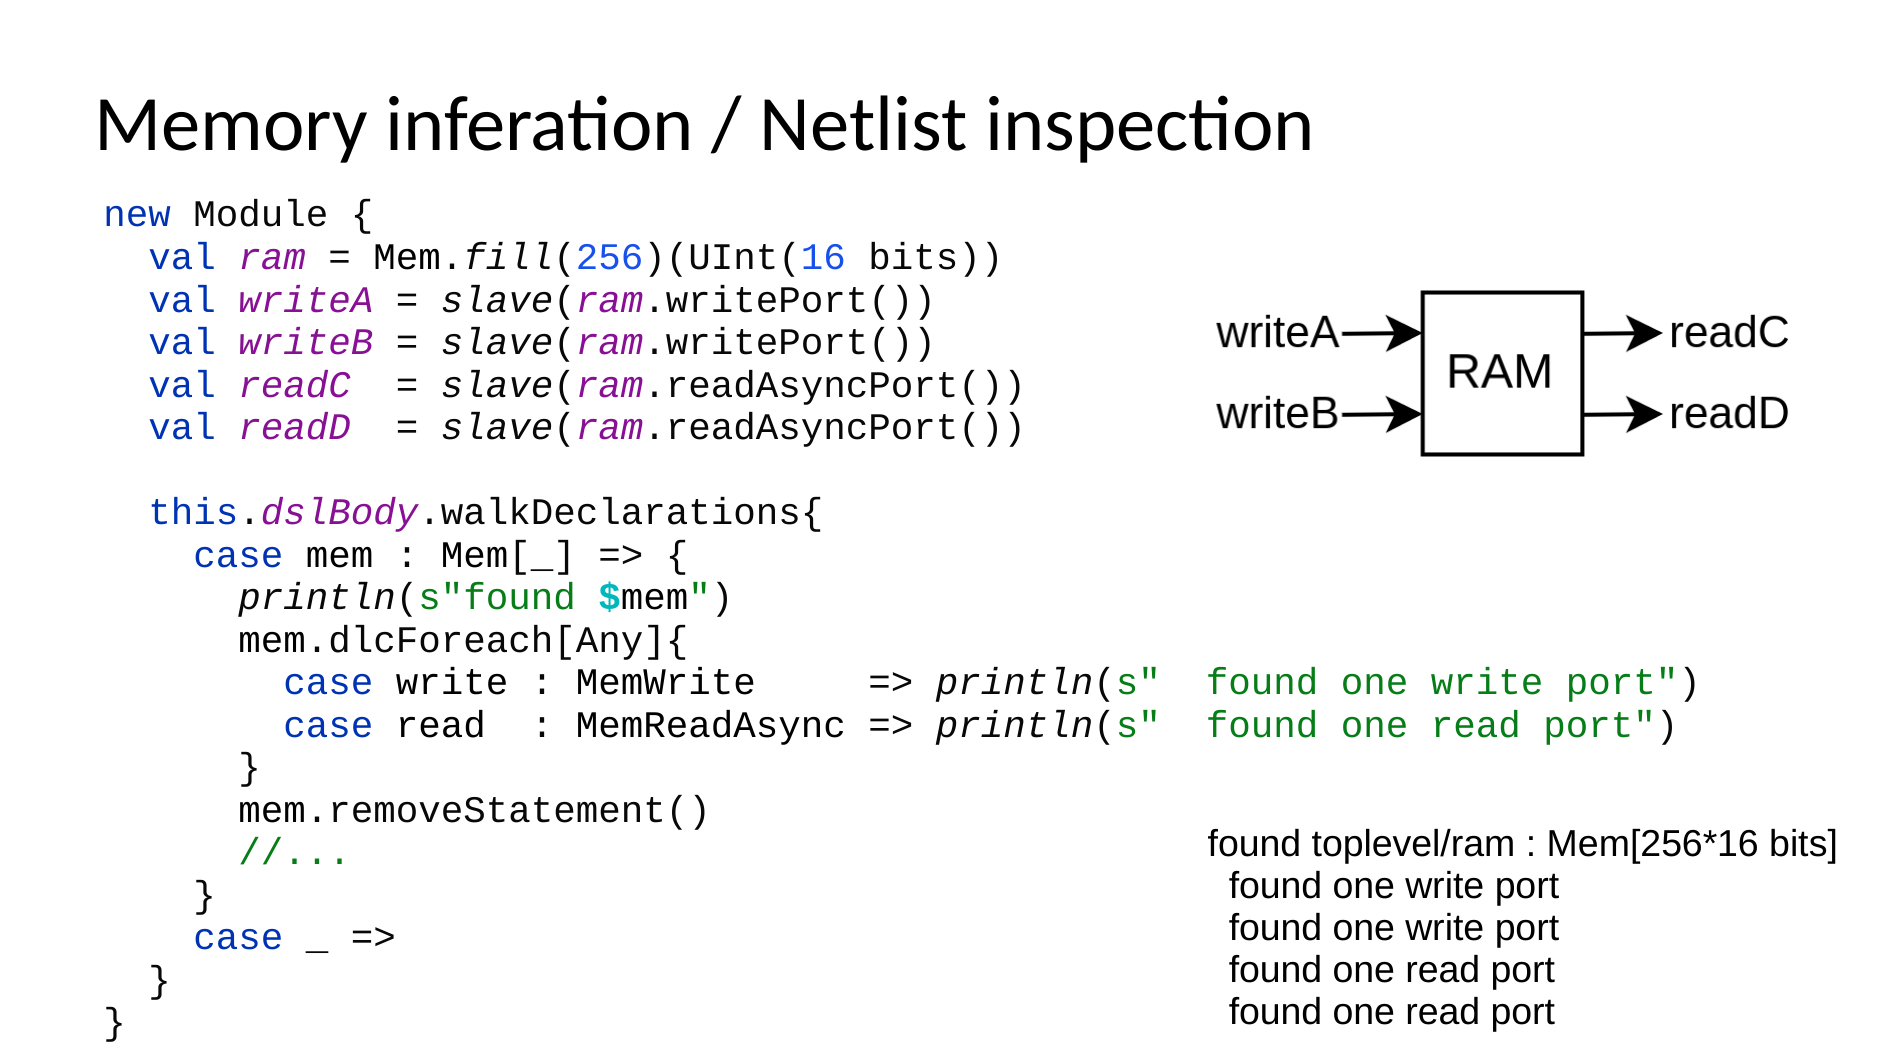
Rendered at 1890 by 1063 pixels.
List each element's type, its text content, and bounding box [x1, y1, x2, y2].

picture [1157, 250, 1890, 497]
text_box new Module { val ram = Mem.fill(256)(UInt(16 bits)) val writeA = slave(ram.writePort()) val writeB = slave(ram.writePort()) val readC = slave(ram.readAsyncPort()) val readD = slave(ram.readAsyncPort()) this.dslBody.walkDeclarations{ case mem : Mem[_] => { println(s"found $mem") mem.dlcForeach[Any]{ case write : MemWrite => println(s" found one write port") case read : MemReadAsync => println(s" found one read port") } mem.removeStatement() //... } case _ => } } [88, 188, 1855, 1063]
title Memory inferation / Netlist inspection [94, 42, 1796, 188]
text_box found toplevel/ram : Mem[256*16 bits] found one write port found one write port found one read port found one read port [1192, 814, 1854, 1040]
